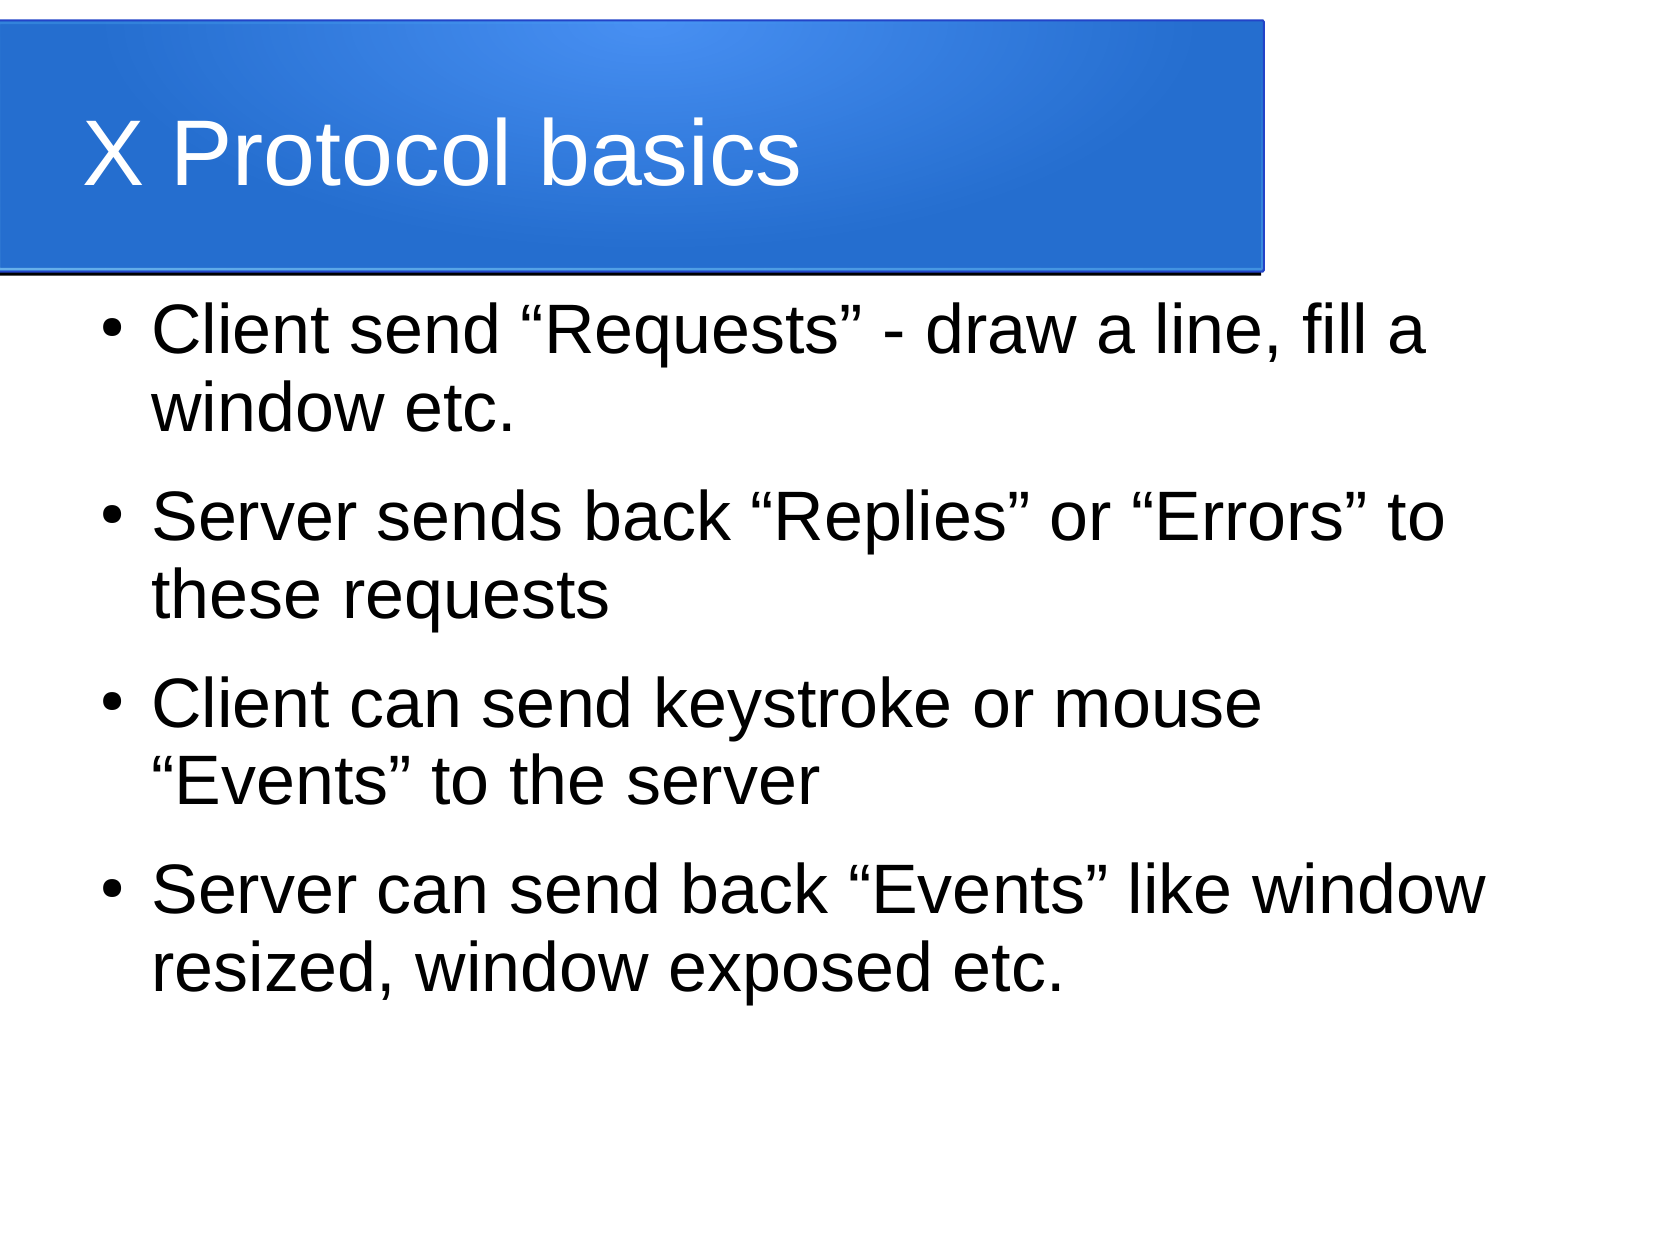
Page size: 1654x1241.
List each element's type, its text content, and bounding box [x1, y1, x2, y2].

title X Protocol basics [82, 49, 1250, 257]
list Client send “Requests” - draw a line, fill a window etc. Server sends back “Replies” or “Errors” to these requests Client can send keystroke or mouse “Events” to the server Server can send back “Events” like window resized, window exposed etc. [82, 290, 1538, 1010]
